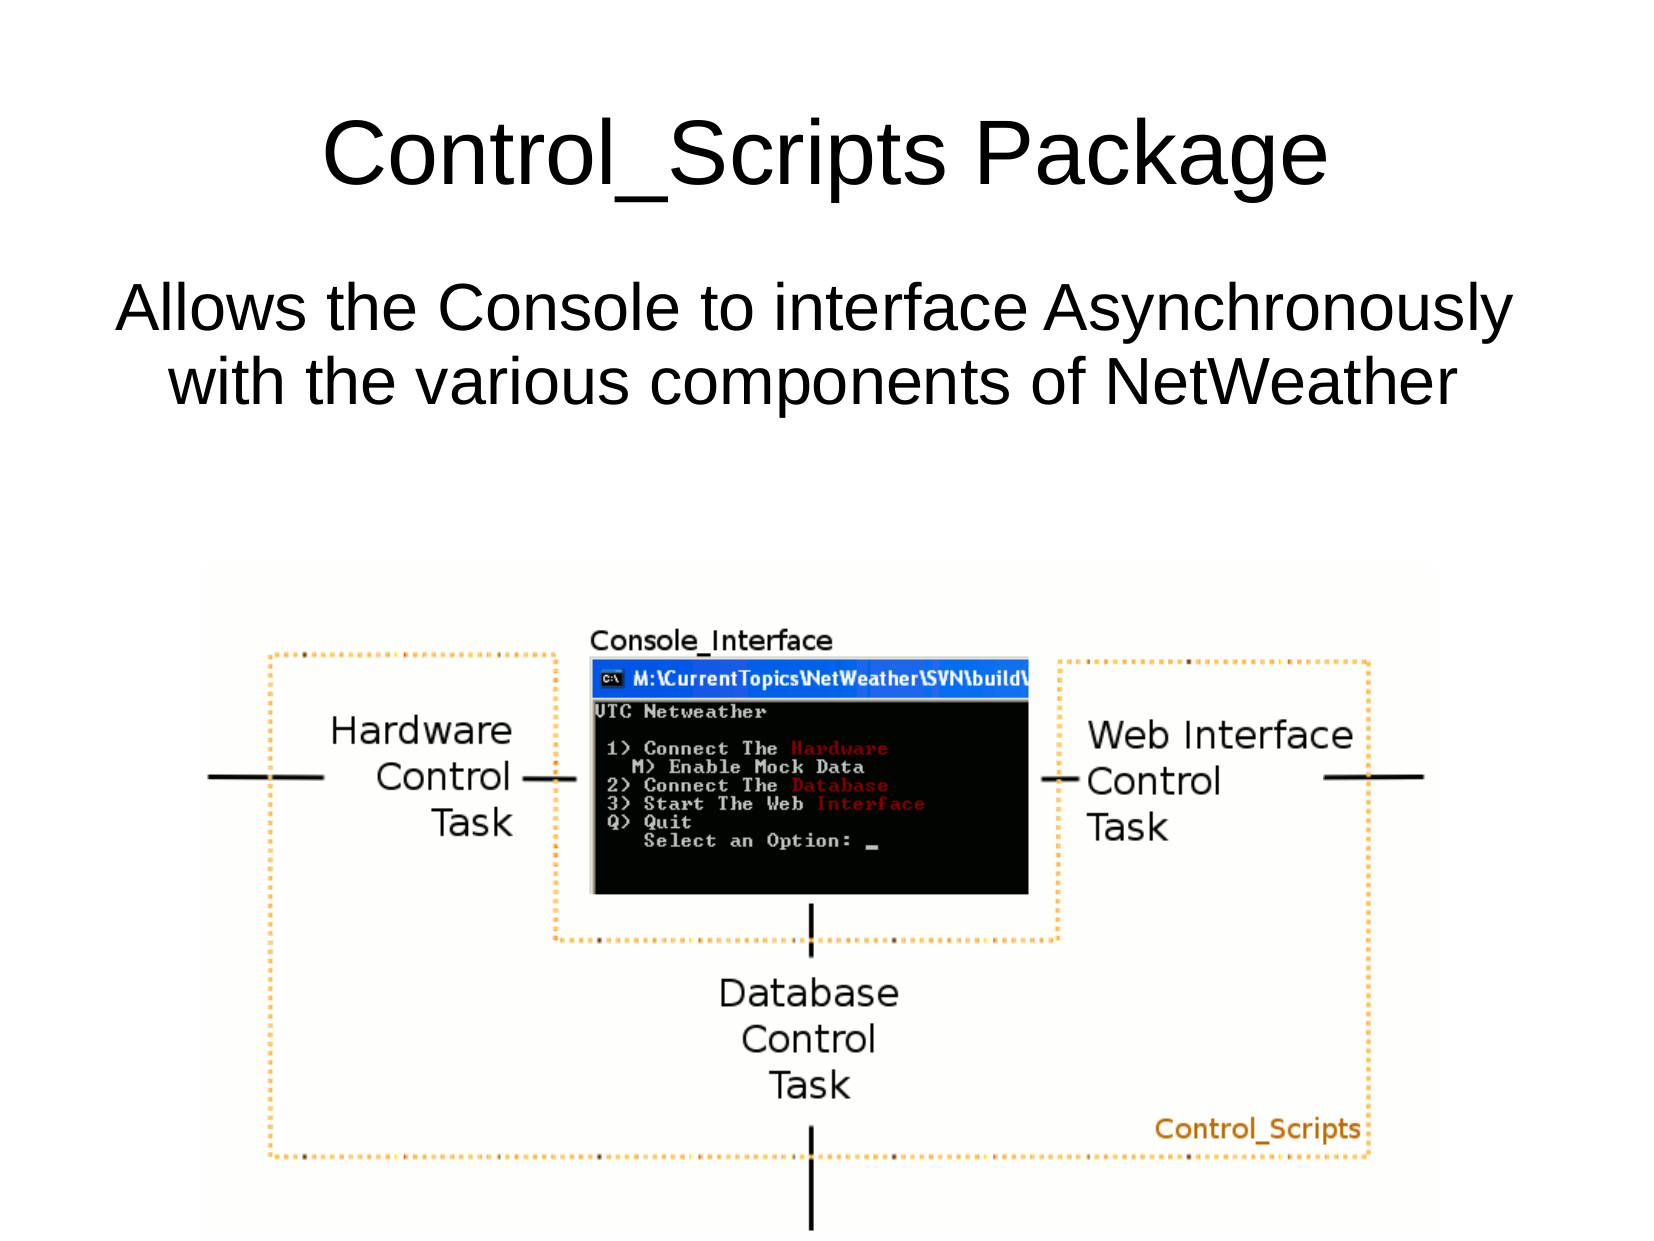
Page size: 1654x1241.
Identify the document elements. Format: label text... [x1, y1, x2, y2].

title Control_Scripts Package [82, 49, 1571, 257]
list Allows the Console to interface Asynchronously with the various components of NetWeather [82, 261, 1571, 1081]
picture [206, 563, 1434, 1241]
